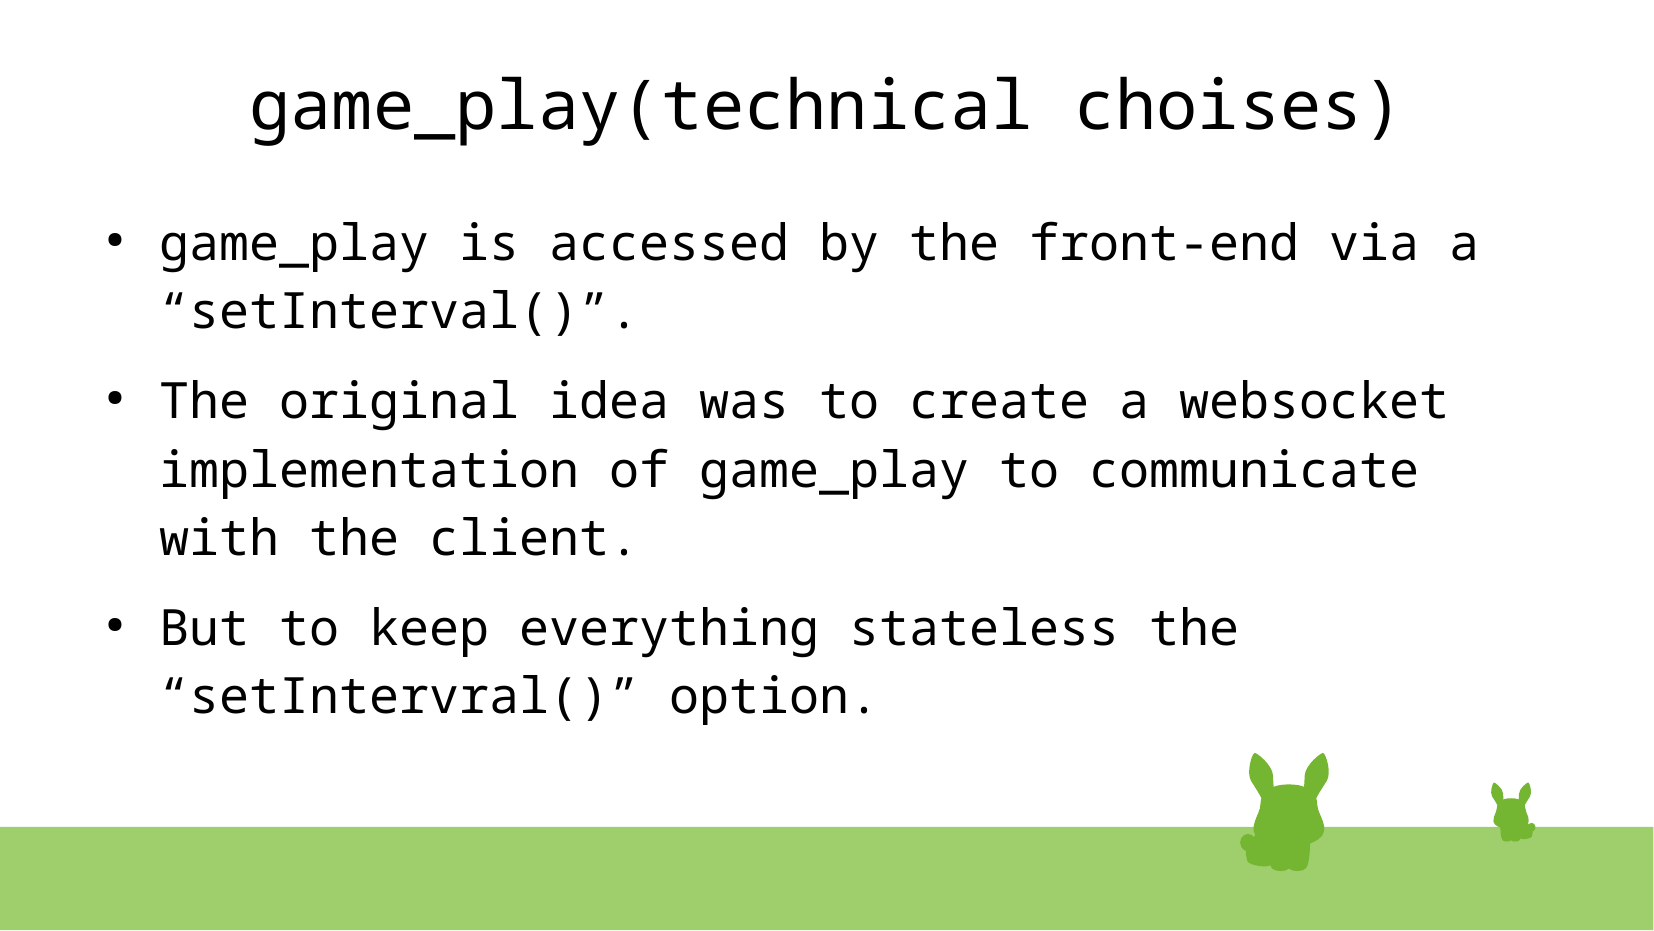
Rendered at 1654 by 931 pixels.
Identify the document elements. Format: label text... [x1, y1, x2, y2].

list game_play is accessed by the front-end via a “setInterval()”. The original idea was to create a websocket implementation of game_play to communicate with the client. But to keep everything stateless the “setIntervral()” option. [88, 206, 1565, 739]
title game_play(technical choises) [88, 29, 1565, 178]
